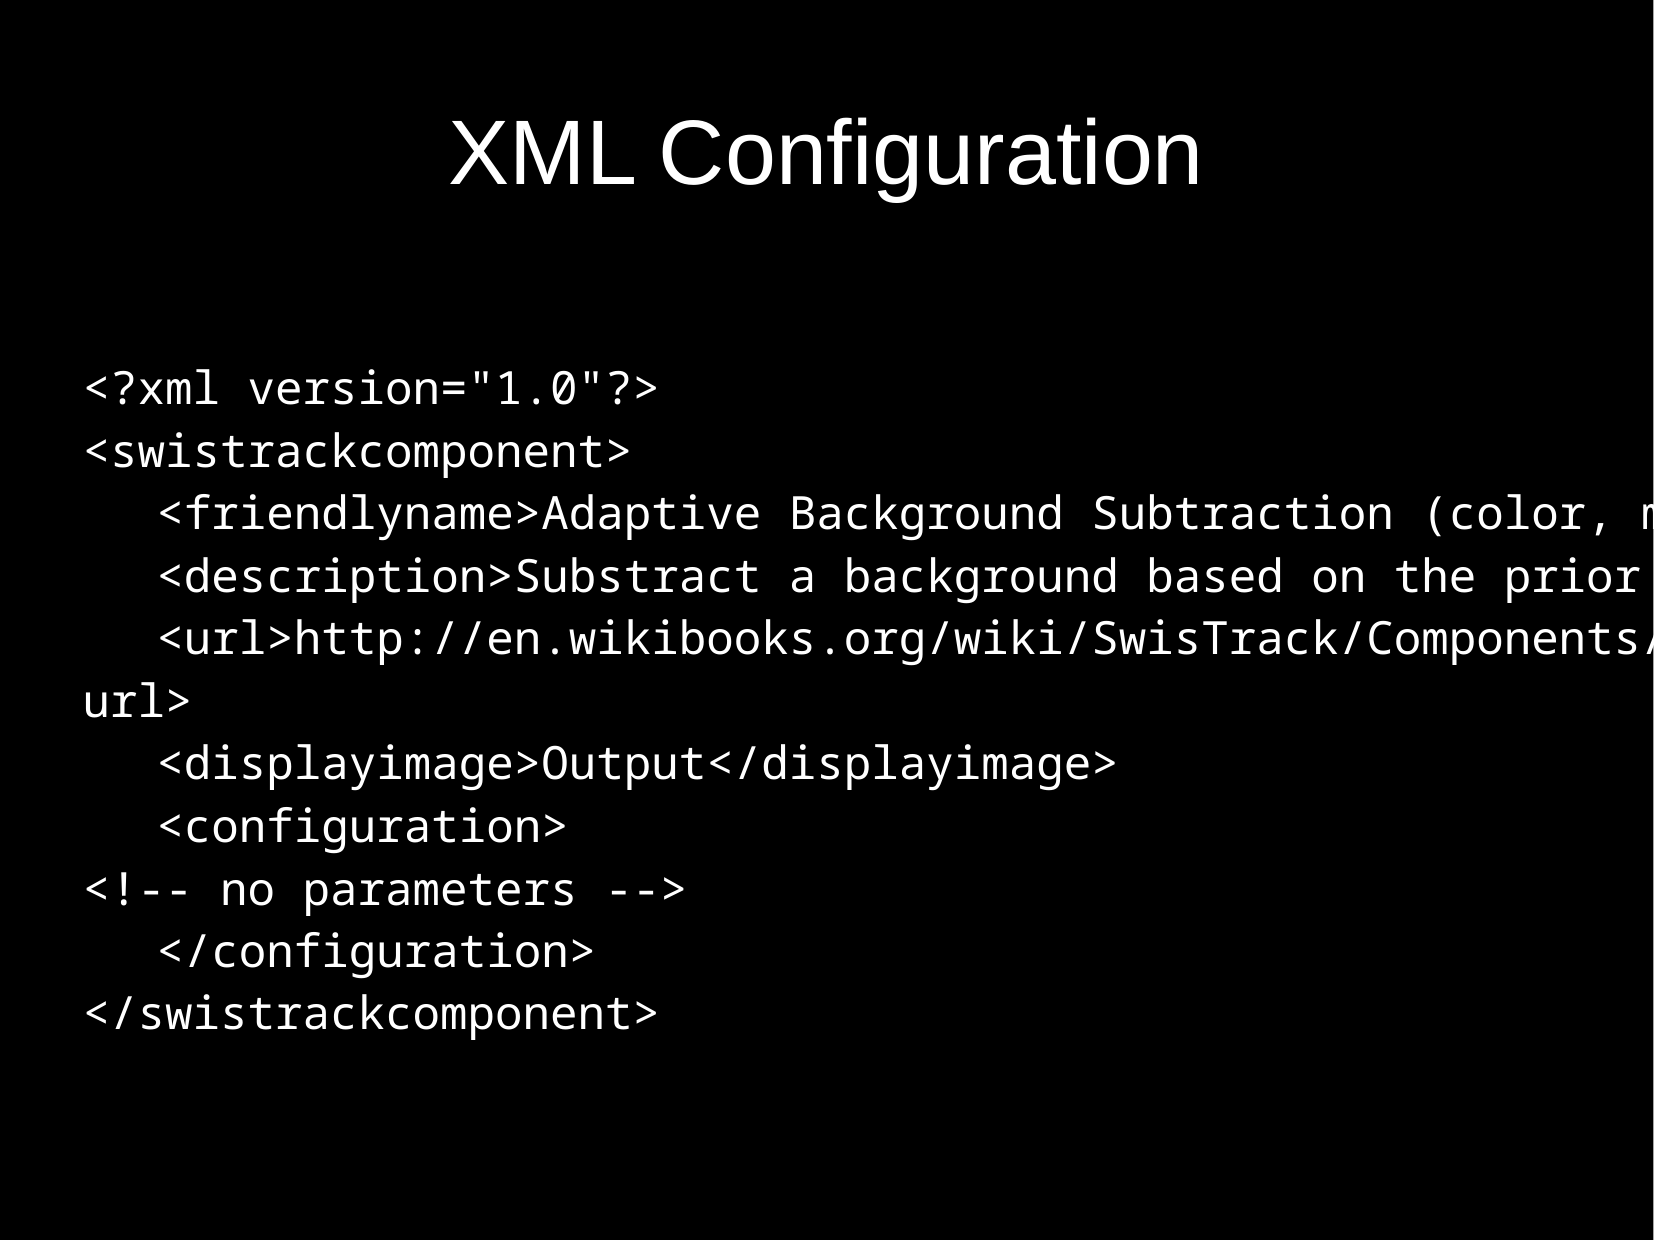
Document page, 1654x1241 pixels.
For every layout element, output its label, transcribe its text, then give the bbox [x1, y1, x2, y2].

subtitle <?xml version="1.0"?> <swistrackcomponent> <friendlyname>Adaptive Background Subtraction (color, median)</friendlyname> <description>Substract a background based on the prior images.</description> <url>http://en.wikibooks.org/wiki/SwisTrack/Components/AdaptiveBackgroundSubtractionMedian</url> <displayimage>Output</displayimage> <configuration> <!-- no parameters --> </configuration> </swistrackcomponent> [82, 297, 1654, 1102]
title XML Configuration [82, 56, 1571, 250]
